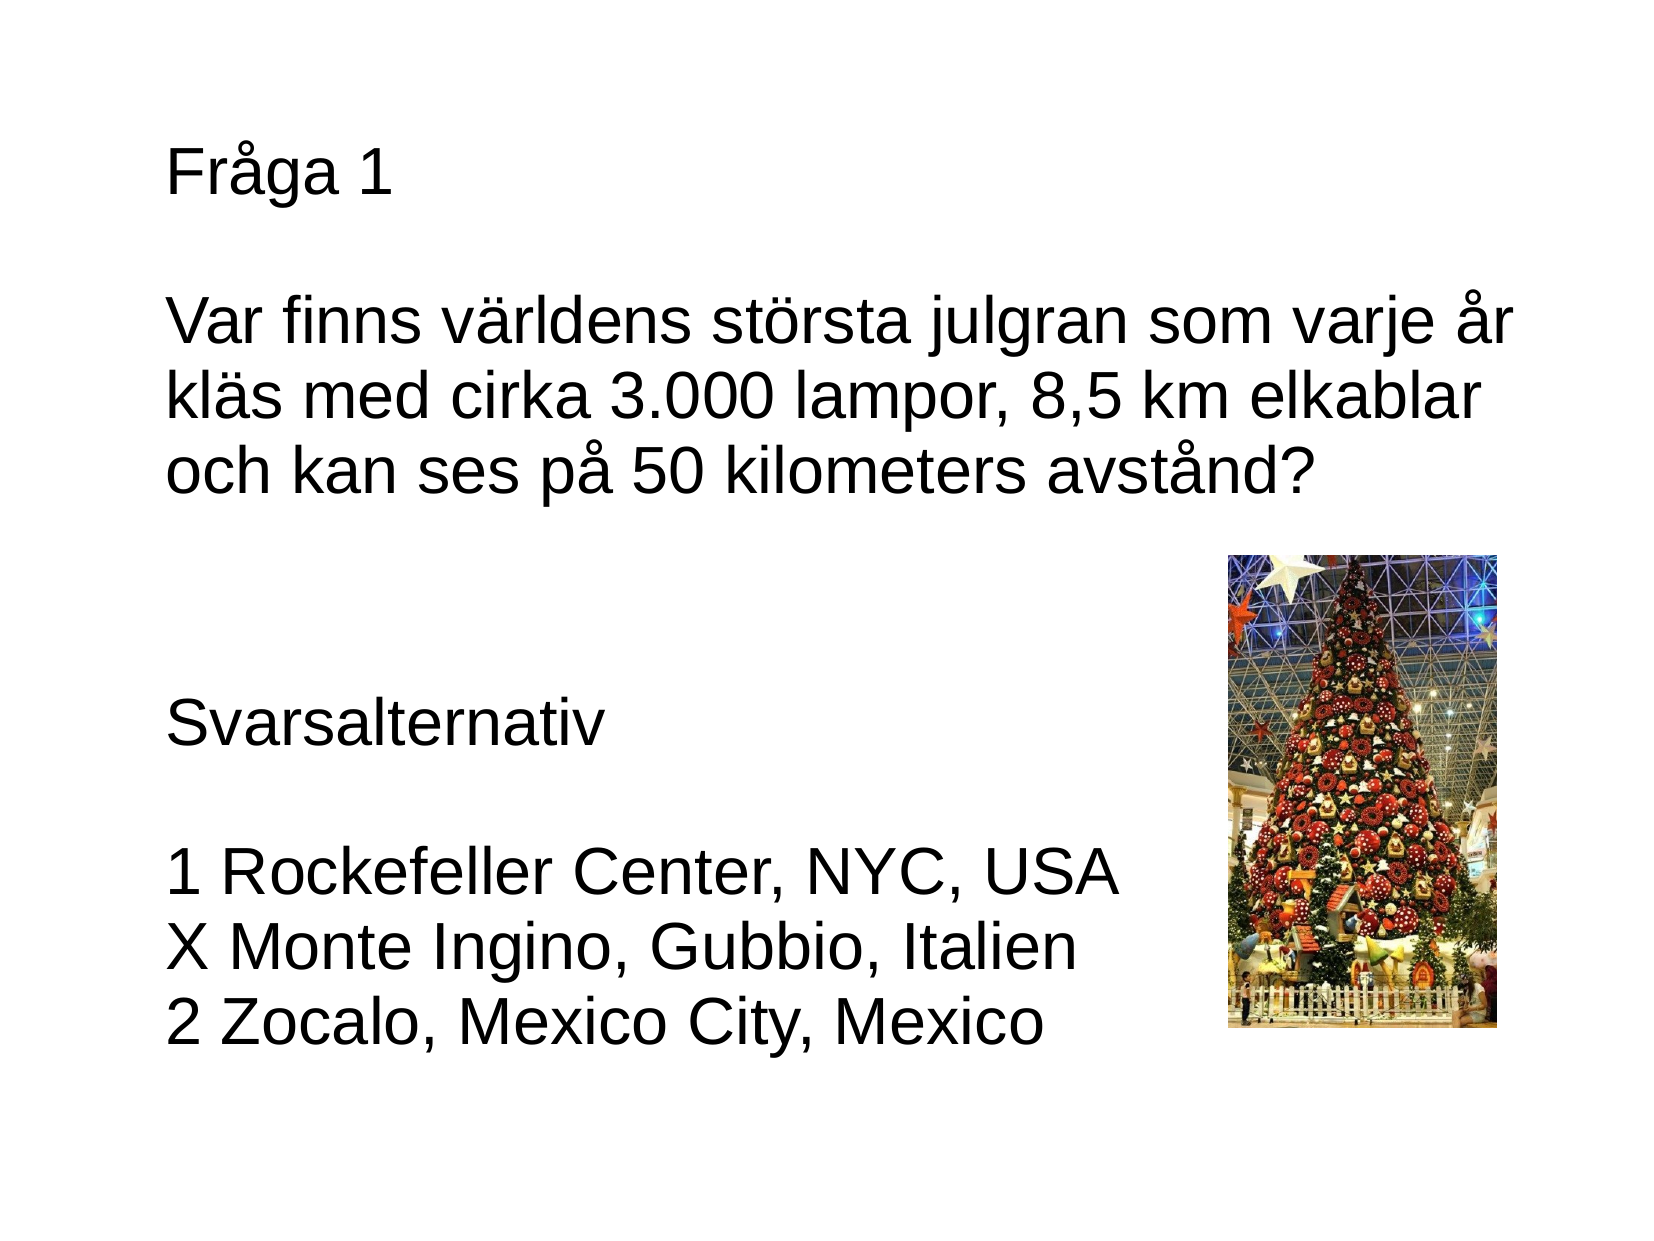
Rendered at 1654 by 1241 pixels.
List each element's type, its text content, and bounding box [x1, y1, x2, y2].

subtitle Fråga 1 Var finns världens största julgran som varje år kläs med cirka 3.000 lampor, 8,5 km elkablar och kan ses på 50 kilometers avstånd? [165, 133, 1524, 508]
text_box Svarsalternativ 1 Rockefeller Center, NYC, USA X Monte Ingino, Gubbio, Italien 2 Zocalo, Mexico City, Mexico [165, 685, 1560, 1059]
picture [1228, 555, 1497, 1028]
